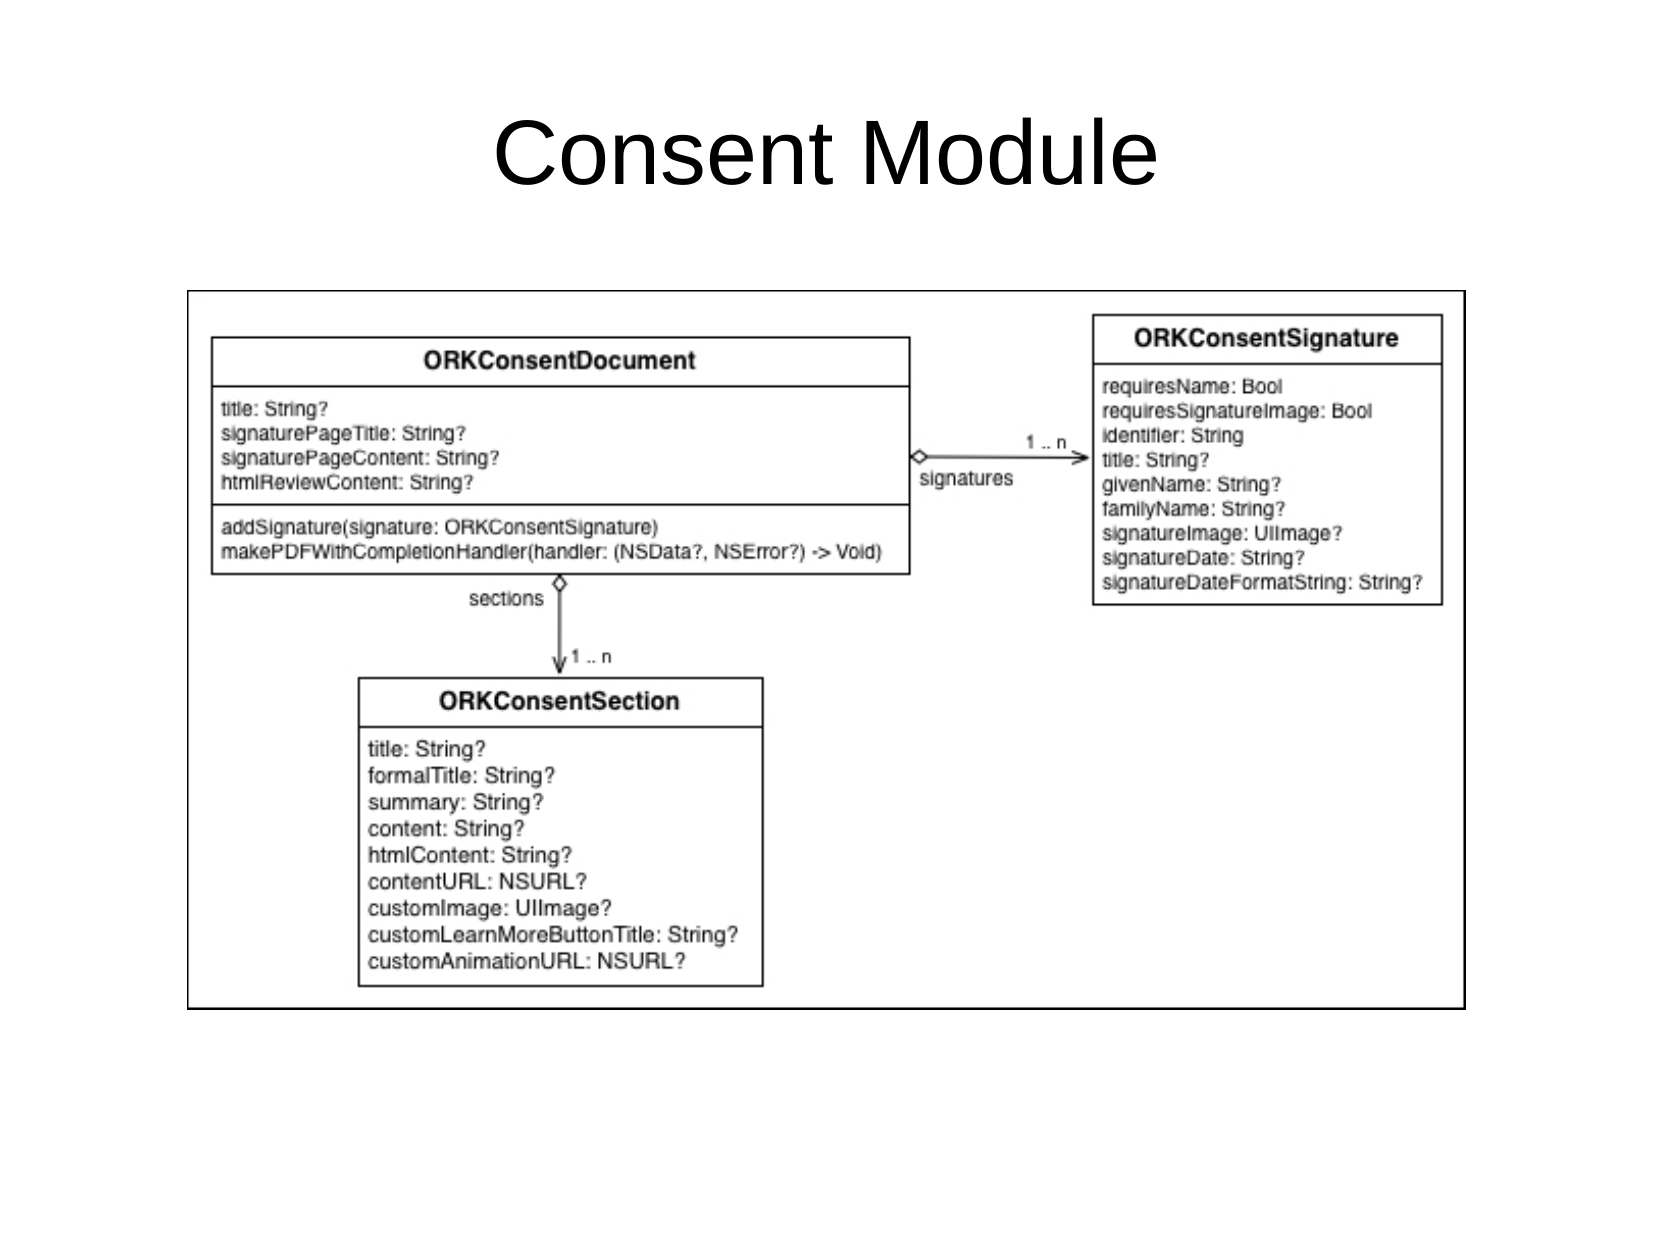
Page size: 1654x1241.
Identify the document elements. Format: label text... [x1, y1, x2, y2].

title Consent Module [82, 49, 1571, 257]
picture [187, 290, 1466, 1010]
